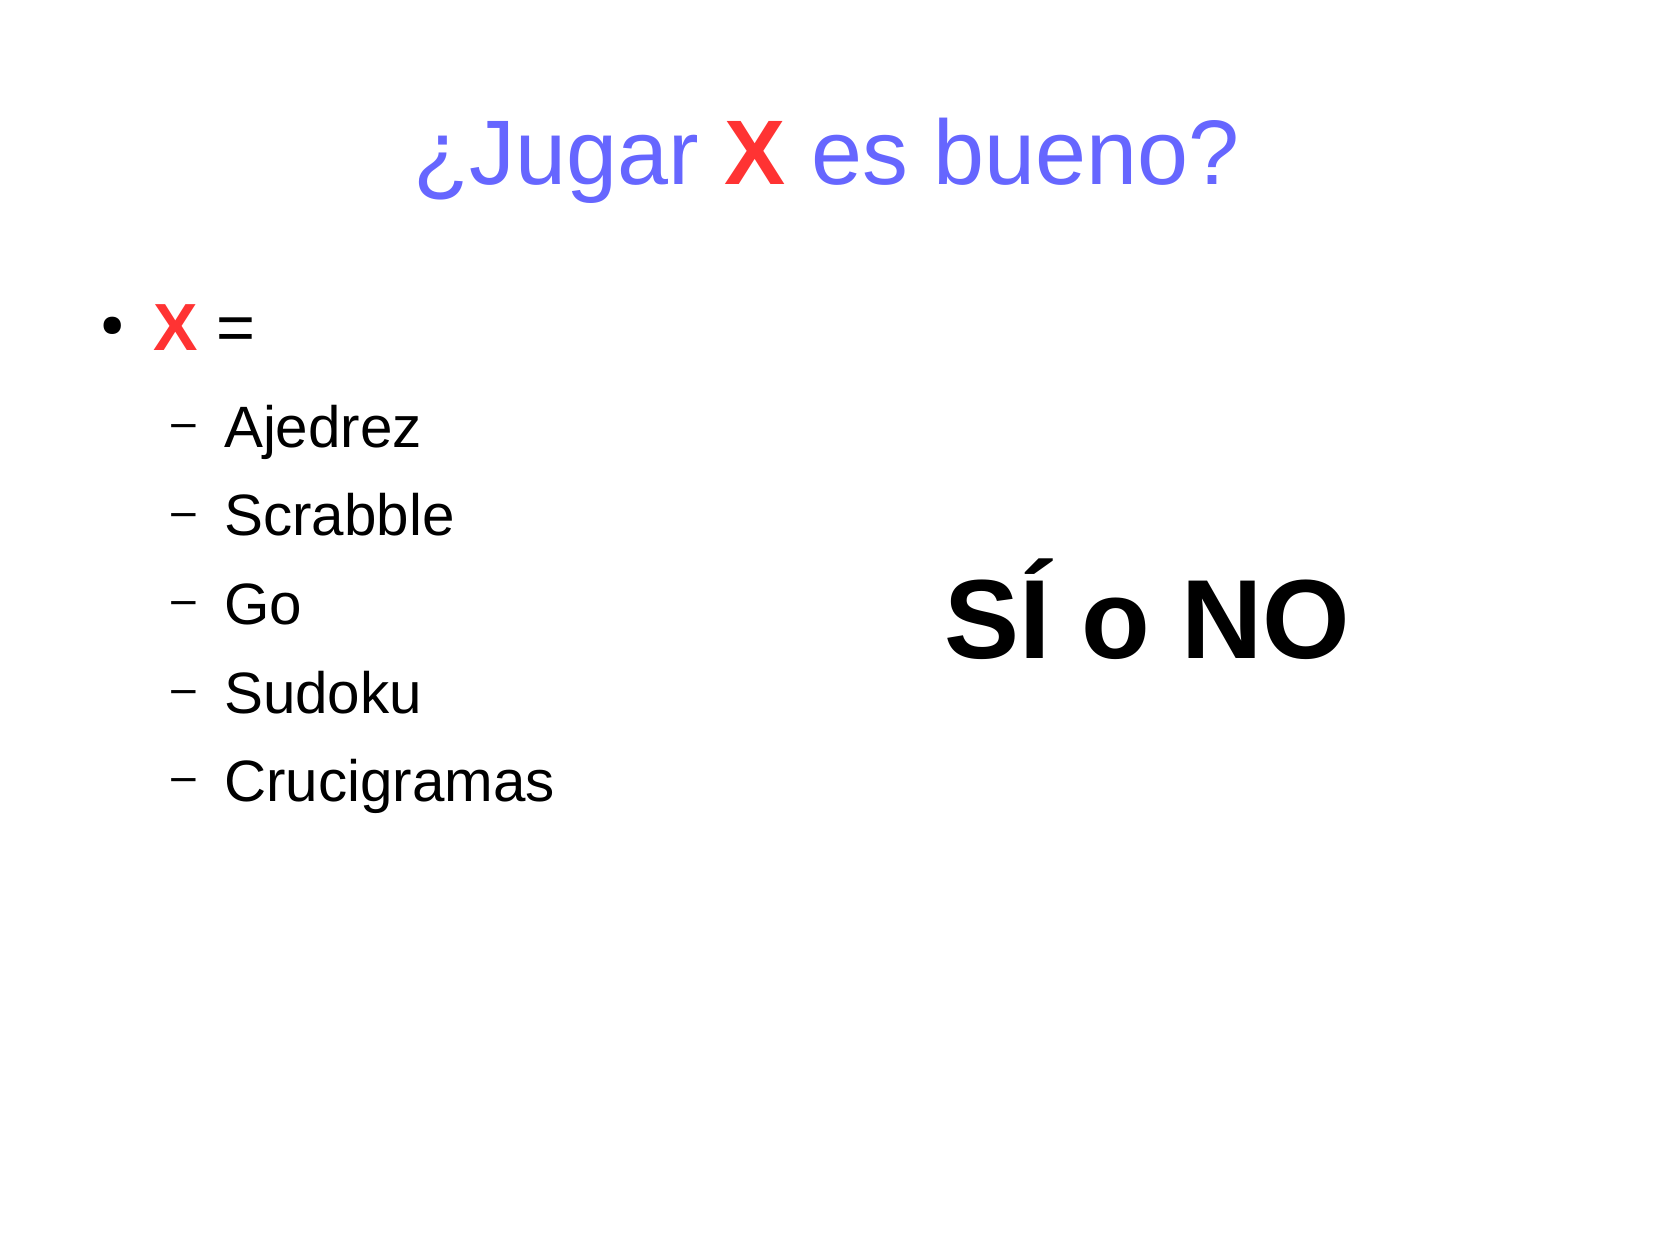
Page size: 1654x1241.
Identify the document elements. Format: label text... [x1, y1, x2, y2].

title ¿Jugar X es bueno? [82, 49, 1571, 257]
text_box SÍ o NO [795, 549, 1501, 691]
list X = Ajedrez Scrabble Go Sudoku Crucigramas [82, 290, 1571, 1010]
